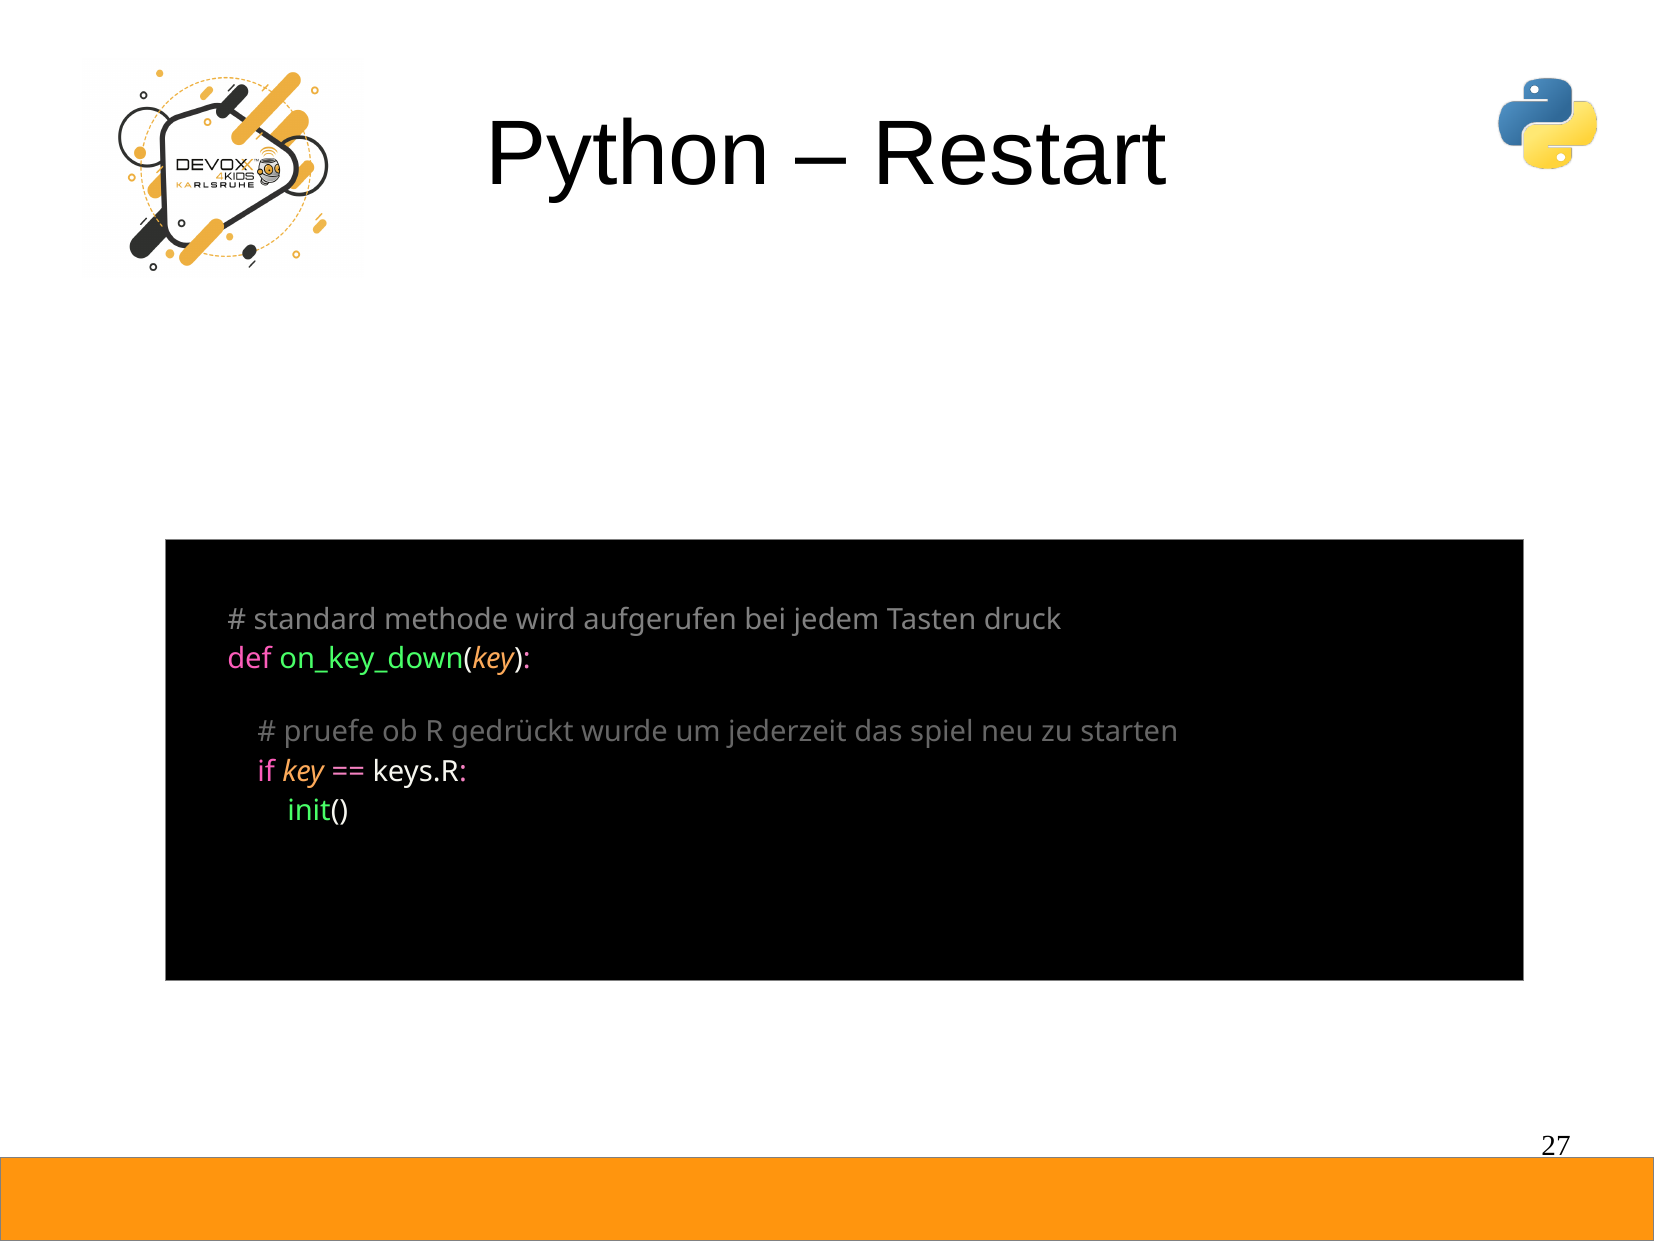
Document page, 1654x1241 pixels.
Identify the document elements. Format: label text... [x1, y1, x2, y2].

text_box [165, 539, 1524, 981]
title Python – Restart [82, 49, 1571, 257]
text_box [0, 1157, 1654, 1241]
picture [1476, 58, 1619, 189]
text_box # standard methode wird aufgerufen bei jedem Tasten druck def on_key_down(key): # pruefe ob R gedrückt wurde um jederzeit das spiel neu zu starten if key == keys.R: init() [212, 590, 1501, 934]
picture [82, 58, 364, 278]
